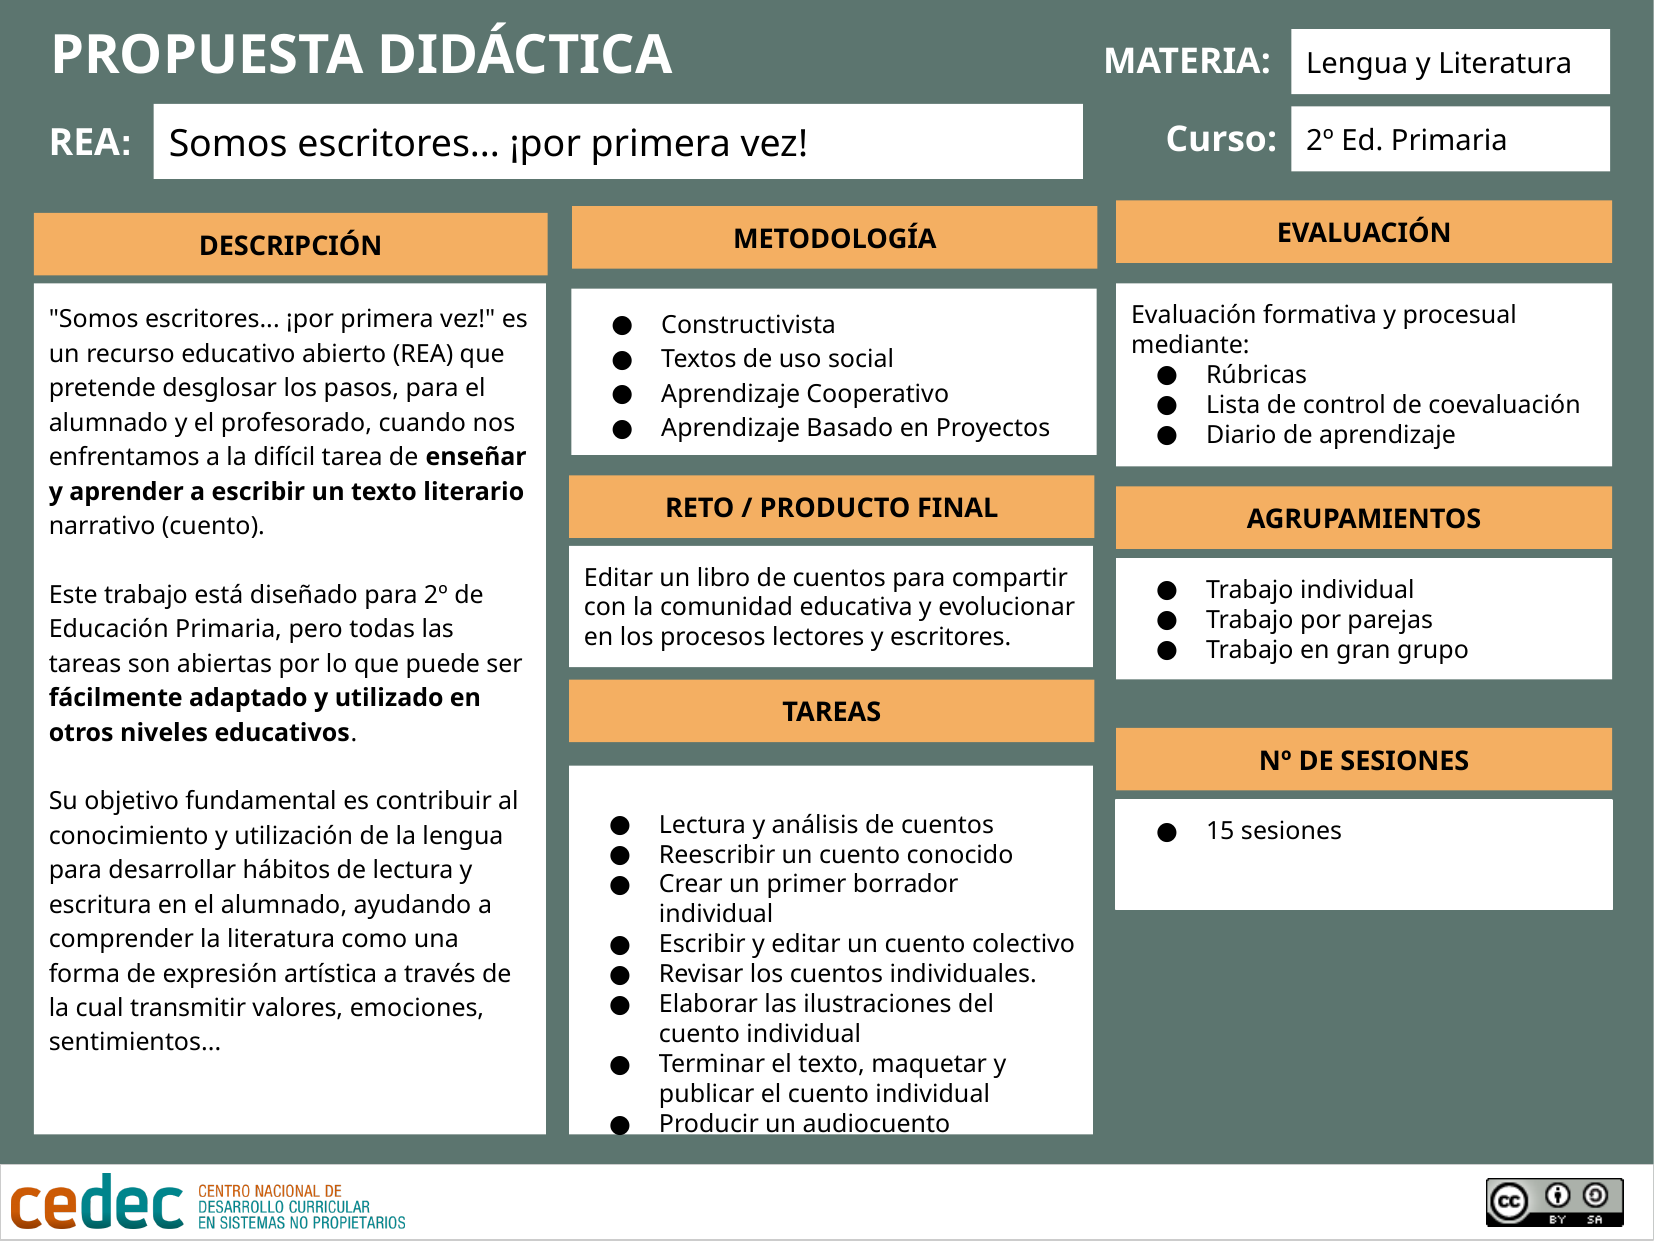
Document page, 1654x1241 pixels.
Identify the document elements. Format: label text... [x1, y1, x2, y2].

text_box PROPUESTA DIDÁCTICA [35, 11, 1028, 110]
picture [1486, 1178, 1624, 1227]
text_box Editar un libro de cuentos para compartir con la comunidad educativa y evolucionar en los procesos lectores y escritores. [569, 545, 1093, 668]
text_box AGRUPAMIENTOS [1116, 486, 1613, 549]
text_box Lectura y análisis de cuentos Reescribir un cuento conocido Crear un primer borrador individual Escribir y editar un cuento colectivo Revisar los cuentos individuales. Elaborar las ilustraciones del cuento individual Terminar el texto, maquetar y publicar el cuento individual Producir un audiocuento [569, 765, 1093, 1135]
text_box 15 sesiones [1116, 799, 1613, 910]
text_box 2º Ed. Primaria [1291, 106, 1611, 172]
text_box Constructivista Textos de uso social Aprendizaje Cooperativo Aprendizaje Basado en Proyectos [571, 288, 1097, 455]
text_box Somos escritores... ¡por primera vez! [153, 103, 1083, 179]
text_box [0, 1164, 1654, 1241]
text_box Trabajo individual Trabajo por parejas Trabajo en gran grupo [1116, 558, 1613, 680]
text_box REA: [33, 110, 153, 174]
text_box Curso: [1150, 109, 1340, 173]
text_box "Somos escritores... ¡por primera vez!" es un recurso educativo abierto (REA) que pretende desglosar los pasos, para el alumnado y el profesorado, cuando nos enfrentamos a la difícil tarea de enseñar y aprender a escribir un texto literario narrativo (cuento). Este trabajo está diseñado para 2º de Educación Primaria, pero todas las tareas son abiertas por lo que puede ser fácilmente adaptado y utilizado en otros niveles educativos. Su objetivo fundamental es contribuir al conocimiento y utilización de la lengua para desarrollar hábitos de lectura y escritura en el alumnado, ayudando a comprender la literatura como una forma de expresión artística a través de la cual transmitir valores, emociones, sentimientos... [33, 283, 546, 1135]
text_box EVALUACIÓN [1116, 200, 1613, 263]
text_box MATERIA: [1088, 30, 1291, 94]
picture [11, 1173, 405, 1229]
text_box TAREAS [569, 679, 1095, 743]
text_box DESCRIPCIÓN [33, 212, 548, 276]
text_box Lengua y Literatura [1291, 29, 1611, 95]
text_box METODOLOGÍA [572, 206, 1098, 269]
text_box Nº DE SESIONES [1116, 727, 1613, 791]
text_box RETO / PRODUCTO FINAL [569, 475, 1095, 538]
text_box Evaluación formativa y procesual mediante: Rúbricas Lista de control de coevaluación Diario de aprendizaje [1116, 283, 1613, 467]
